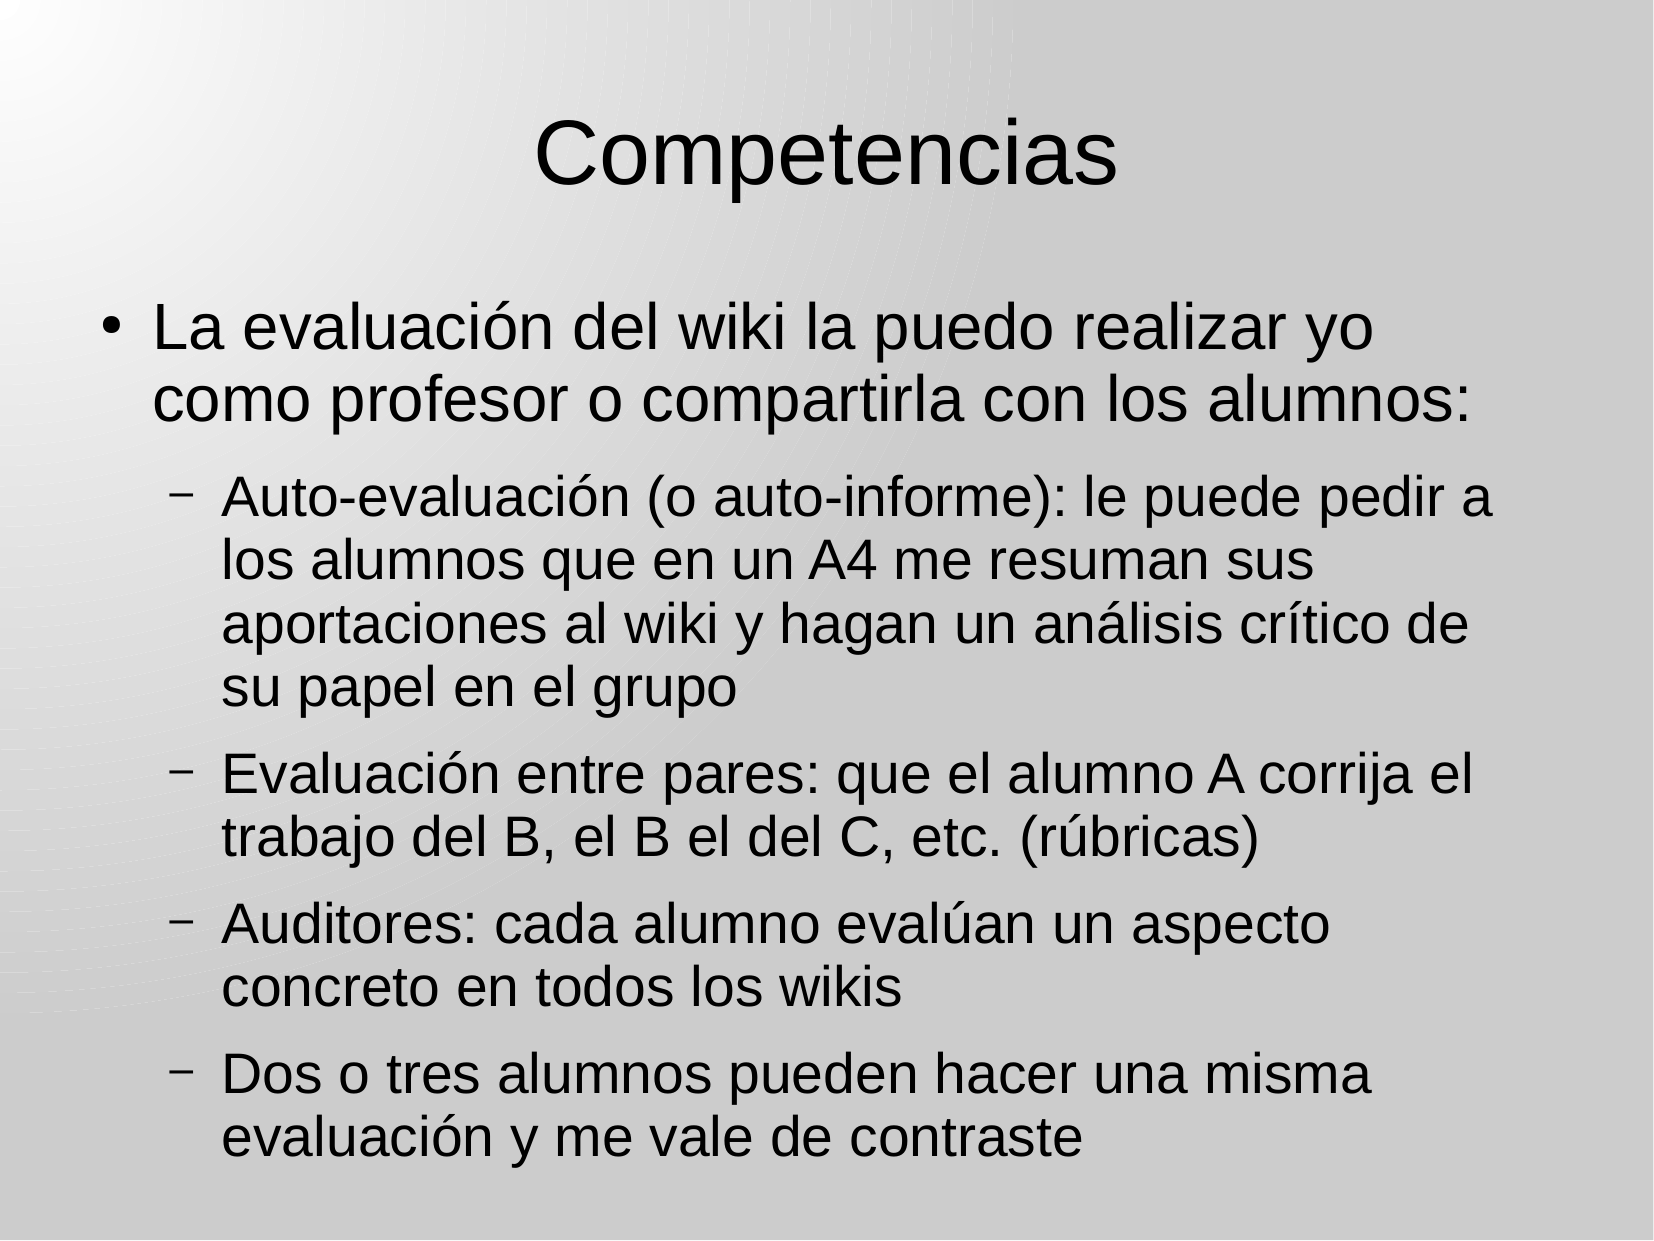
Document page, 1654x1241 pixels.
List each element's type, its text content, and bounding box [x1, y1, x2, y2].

title Competencias [82, 49, 1571, 257]
list La evaluación del wiki la puedo realizar yo como profesor o compartirla con los alumnos: Auto-evaluación (o auto-informe): le puede pedir a los alumnos que en un A4 me resuman sus aportaciones al wiki y hagan un análisis crítico de su papel en el grupo Evaluación entre pares: que el alumno A corrija el trabajo del B, el B el del C, etc. (rúbricas) Auditores: cada alumno evalúan un aspecto concreto en todos los wikis Dos o tres alumnos pueden hacer una misma evaluación y me vale de contraste [82, 290, 1538, 1170]
